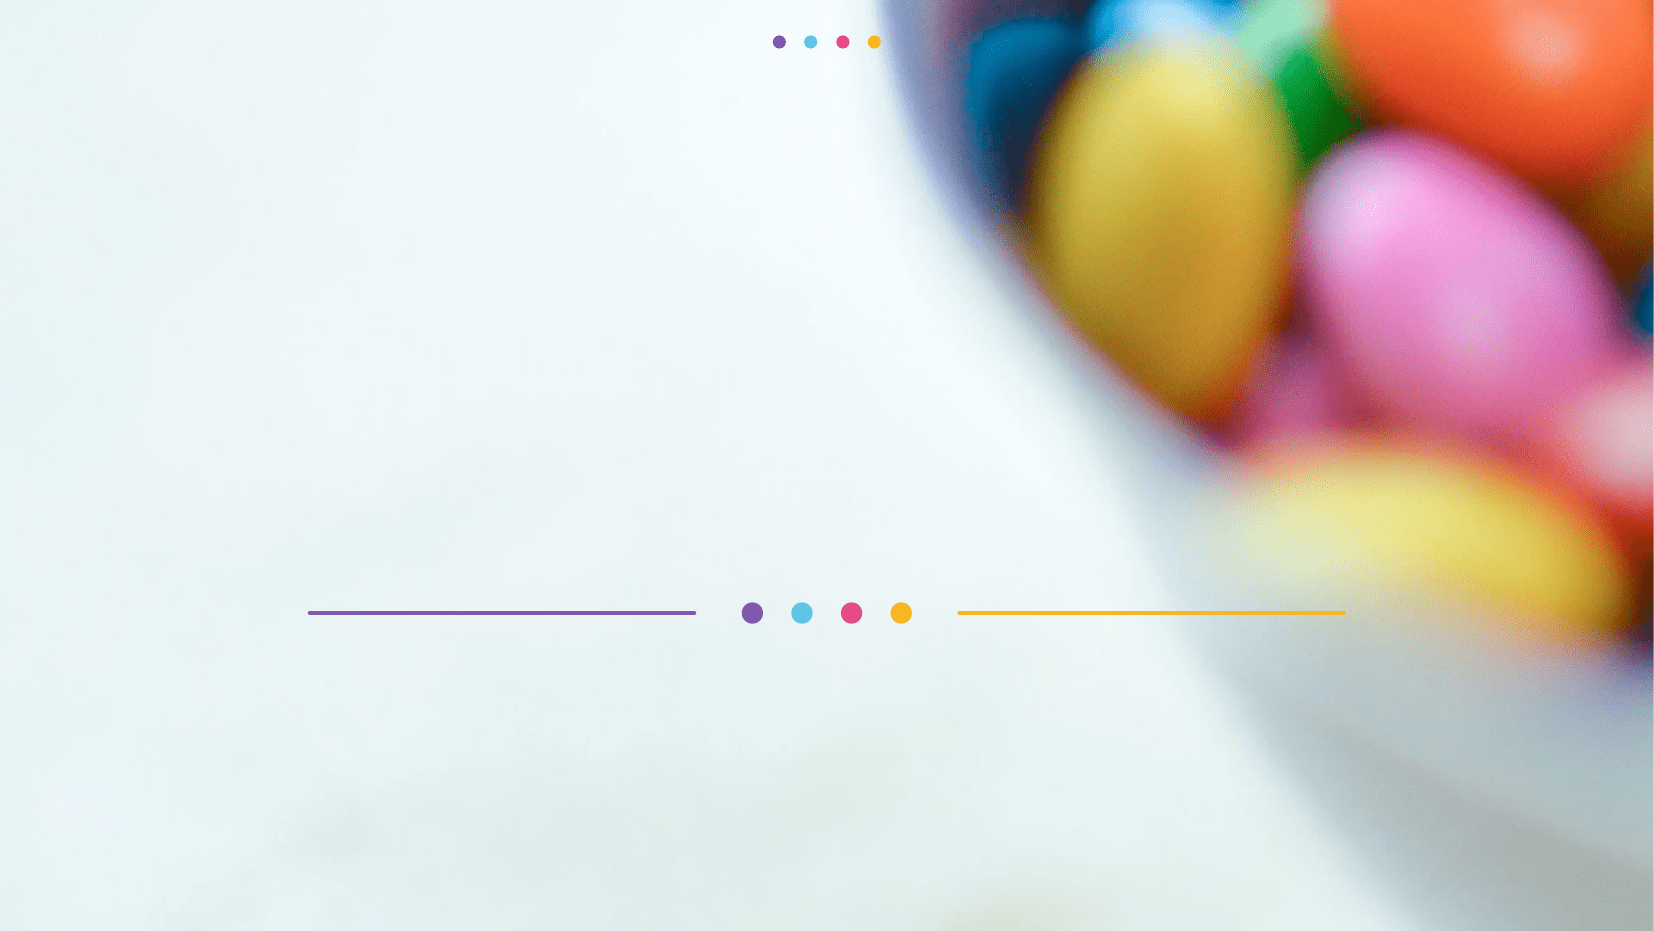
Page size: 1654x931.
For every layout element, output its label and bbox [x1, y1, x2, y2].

text_box [840, 602, 863, 624]
text_box [741, 602, 764, 624]
picture [0, 0, 1654, 931]
text_box [890, 602, 912, 624]
text_box [791, 602, 813, 624]
